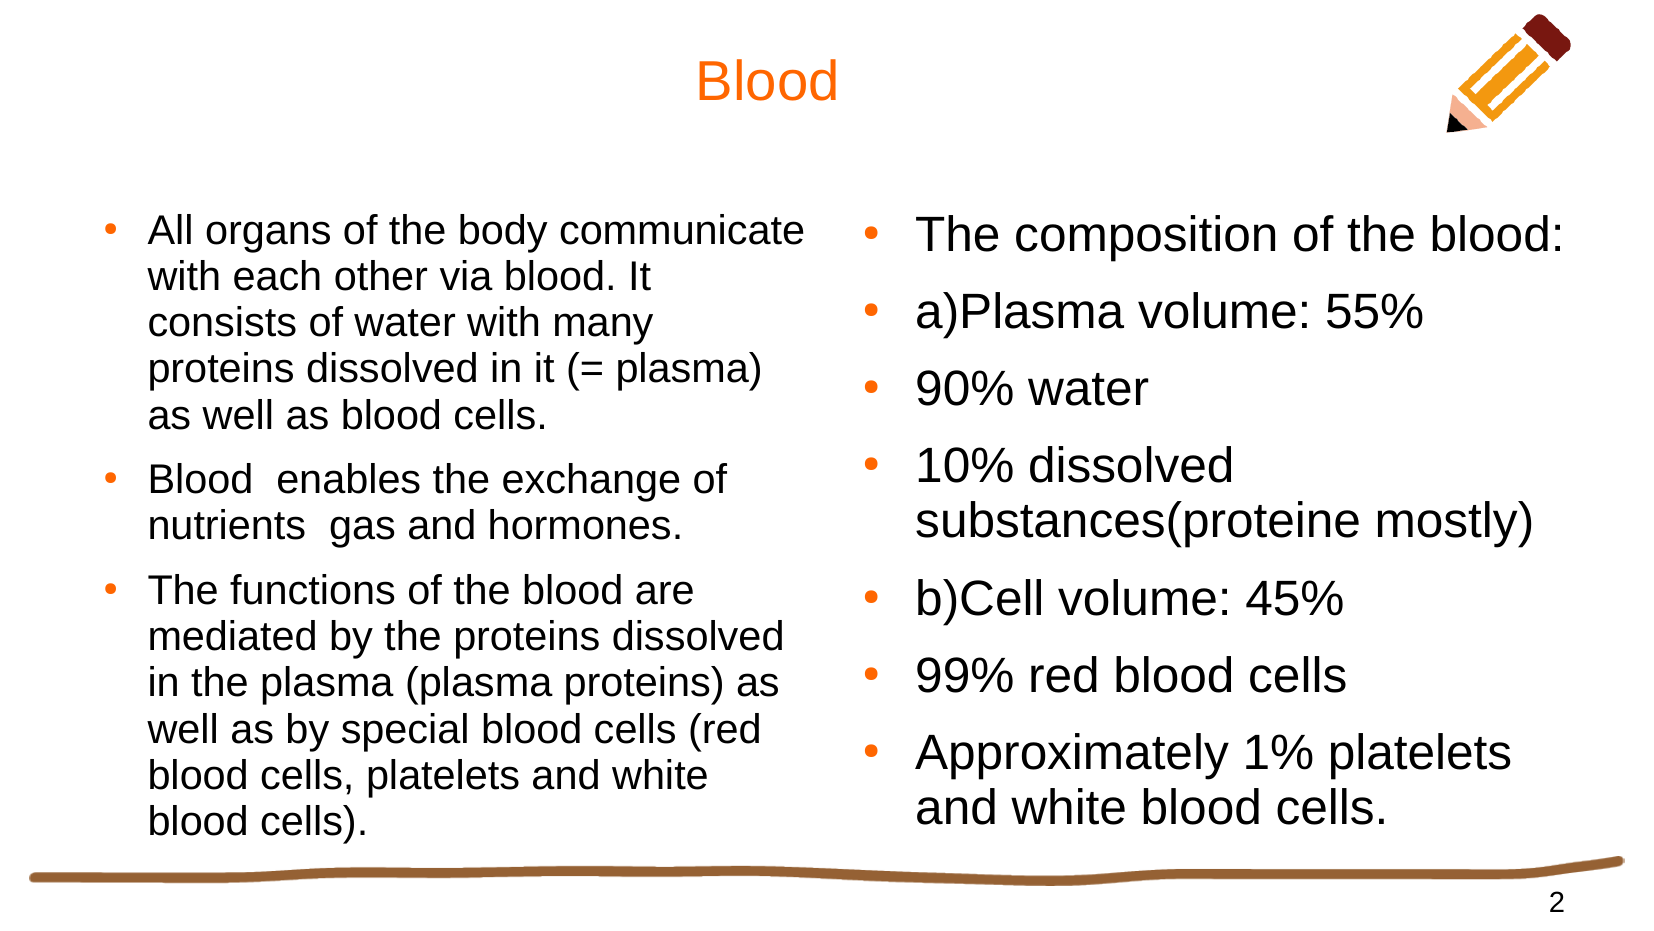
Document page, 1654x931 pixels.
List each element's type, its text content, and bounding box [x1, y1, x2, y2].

picture [1446, 14, 1571, 133]
picture [29, 856, 1625, 886]
list All organs of the body communicate with each other via blood. It consists of water with many proteins dissolved in it (= plasma) as well as blood cells. Blood enables the exchange of nutrients gas and hormones. The functions of the blood are mediated by the proteins dissolved in the plasma (plasma proteins) as well as by special blood cells (red blood cells, platelets and white blood cells). [88, 206, 809, 857]
title Blood [88, 29, 1447, 133]
list The composition of the blood: a)Plasma volume: 55% 90% water 10% dissolved substances(proteine mostly) b)Cell volume: 45% 99% red blood cells Approximately 1% platelets and white blood cells. [845, 206, 1566, 857]
